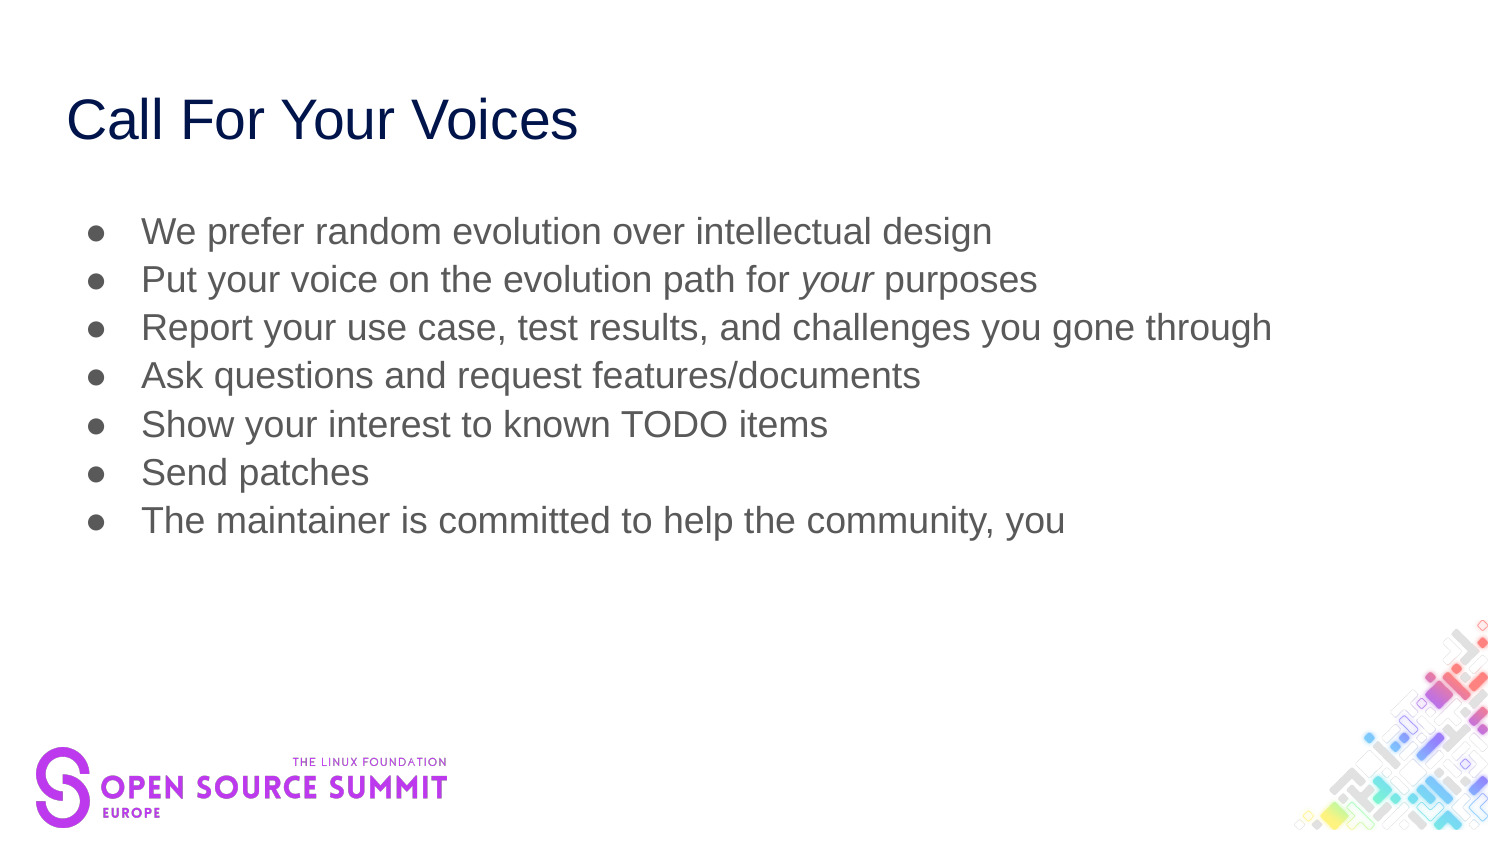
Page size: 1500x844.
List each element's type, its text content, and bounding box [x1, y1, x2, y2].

list We prefer random evolution over intellectual design Put your voice on the evolution path for your purposes Report your use case, test results, and challenges you gone through Ask questions and request features/documents Show your interest to known TODO items Send patches The maintainer is committed to help the community, you [51, 189, 1449, 734]
title Call For Your Voices [51, 72, 1449, 167]
picture [1294, 620, 1488, 830]
picture [36, 747, 447, 828]
